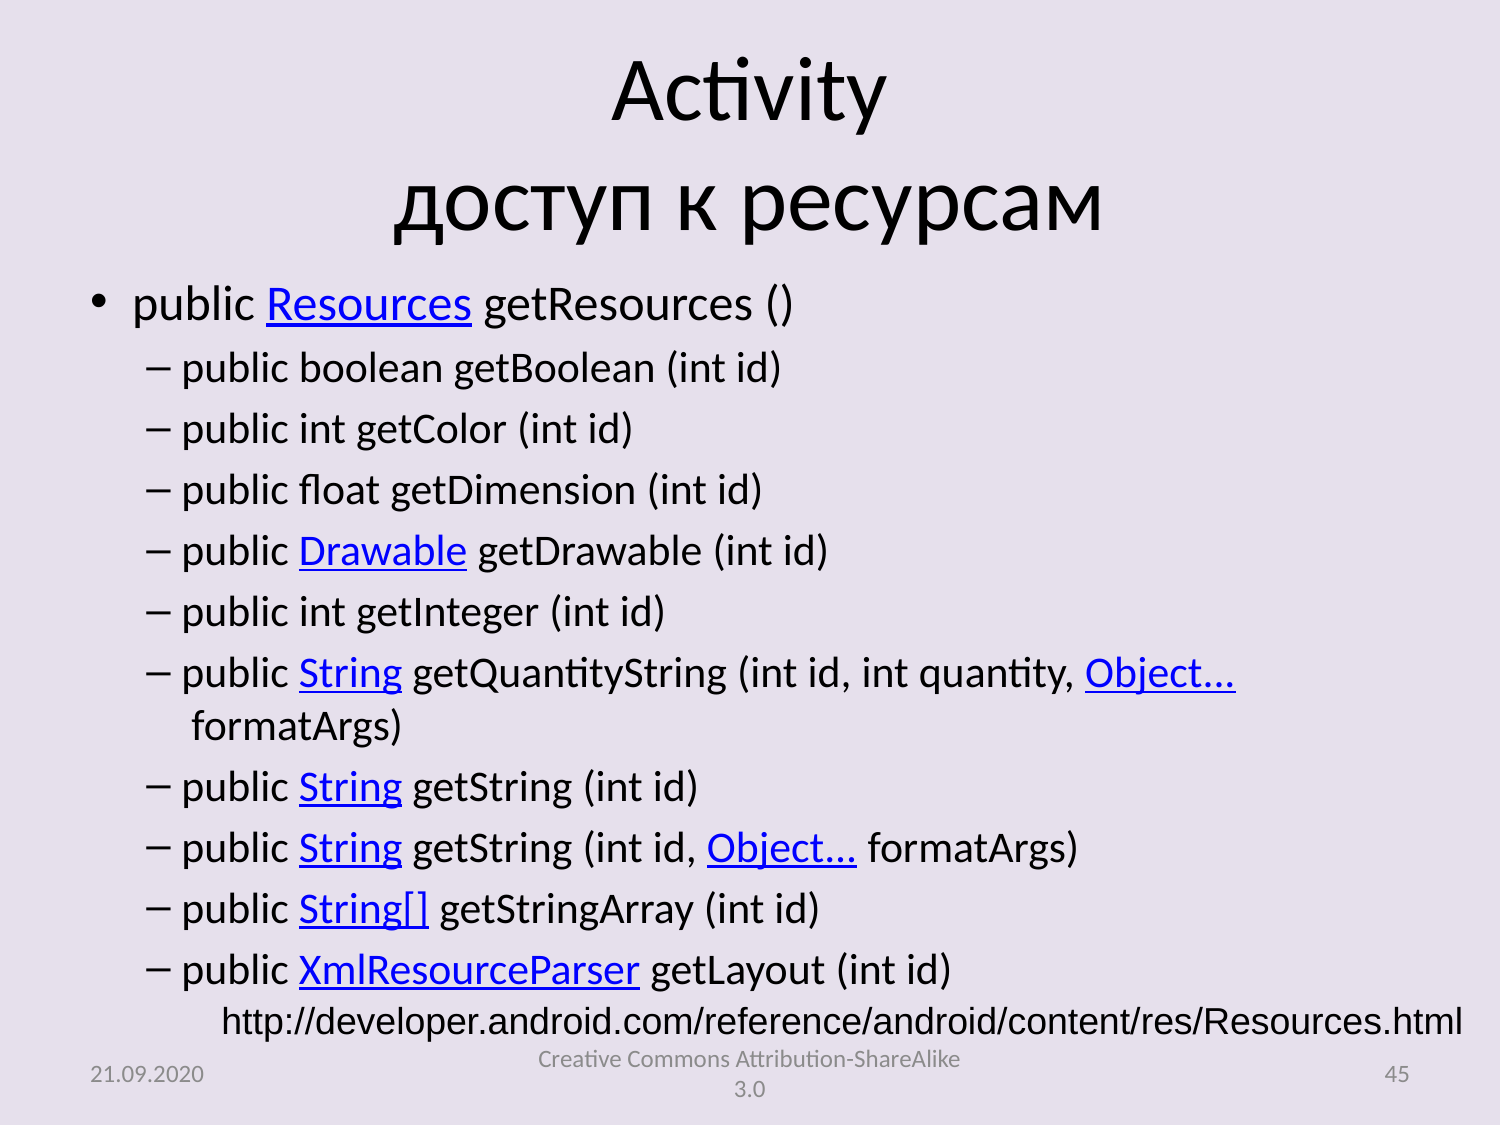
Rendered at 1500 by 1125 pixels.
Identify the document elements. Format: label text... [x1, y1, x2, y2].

title Activity доступ к ресурсам [75, 45, 1425, 233]
text_box http://developer.android.com/reference/android/content/res/Resources.html [206, 989, 1500, 1050]
list public Resources getResources () public boolean getBoolean (int id) public int getColor (int id) public float getDimension (int id) public Drawable getDrawable (int id) public int getInteger (int id) public String getQuantityString (int id, int quantity, Object... formatArgs) public String getString (int id) public String getString (int id, Object... formatArgs) public String[] getStringArray (int id) public XmlResourceParser getLayout (int id) [75, 262, 1425, 1005]
